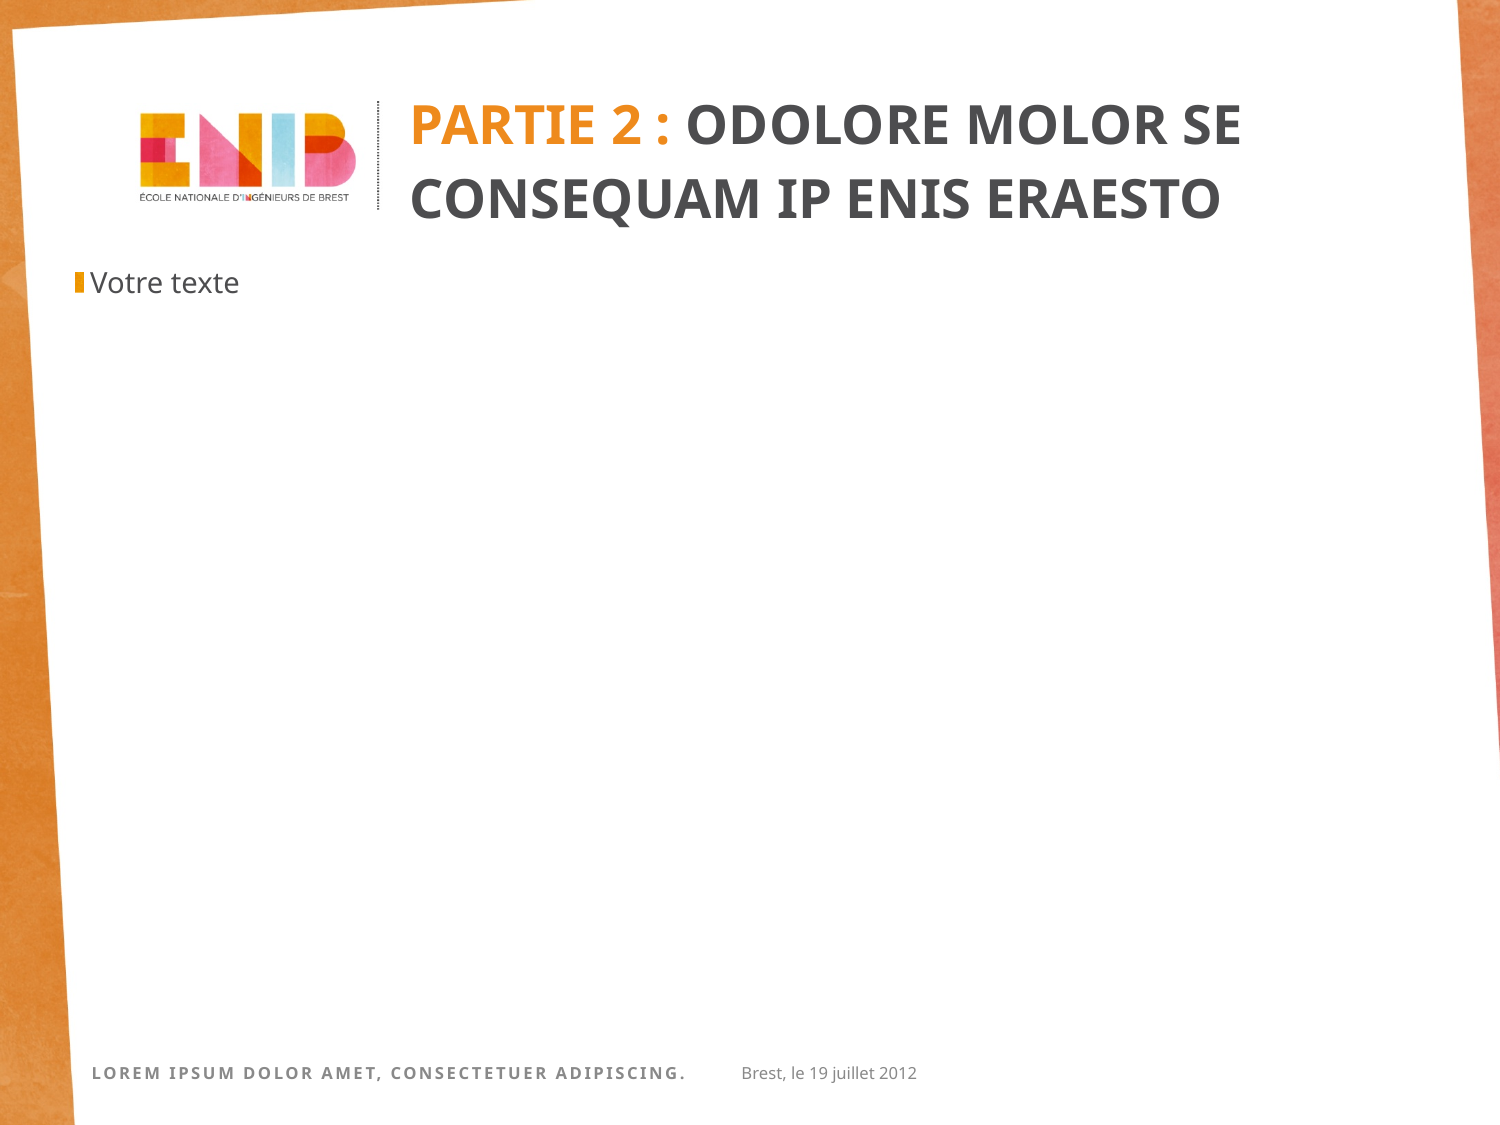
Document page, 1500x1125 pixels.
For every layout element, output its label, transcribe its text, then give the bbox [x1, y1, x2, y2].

list Votre texte [75, 262, 734, 617]
picture [0, 0, 1500, 1125]
title PARTIE 2 : ODOLORE MOLOR SE CONSEQUAM IP ENIS ERAESTO [409, 34, 1270, 287]
